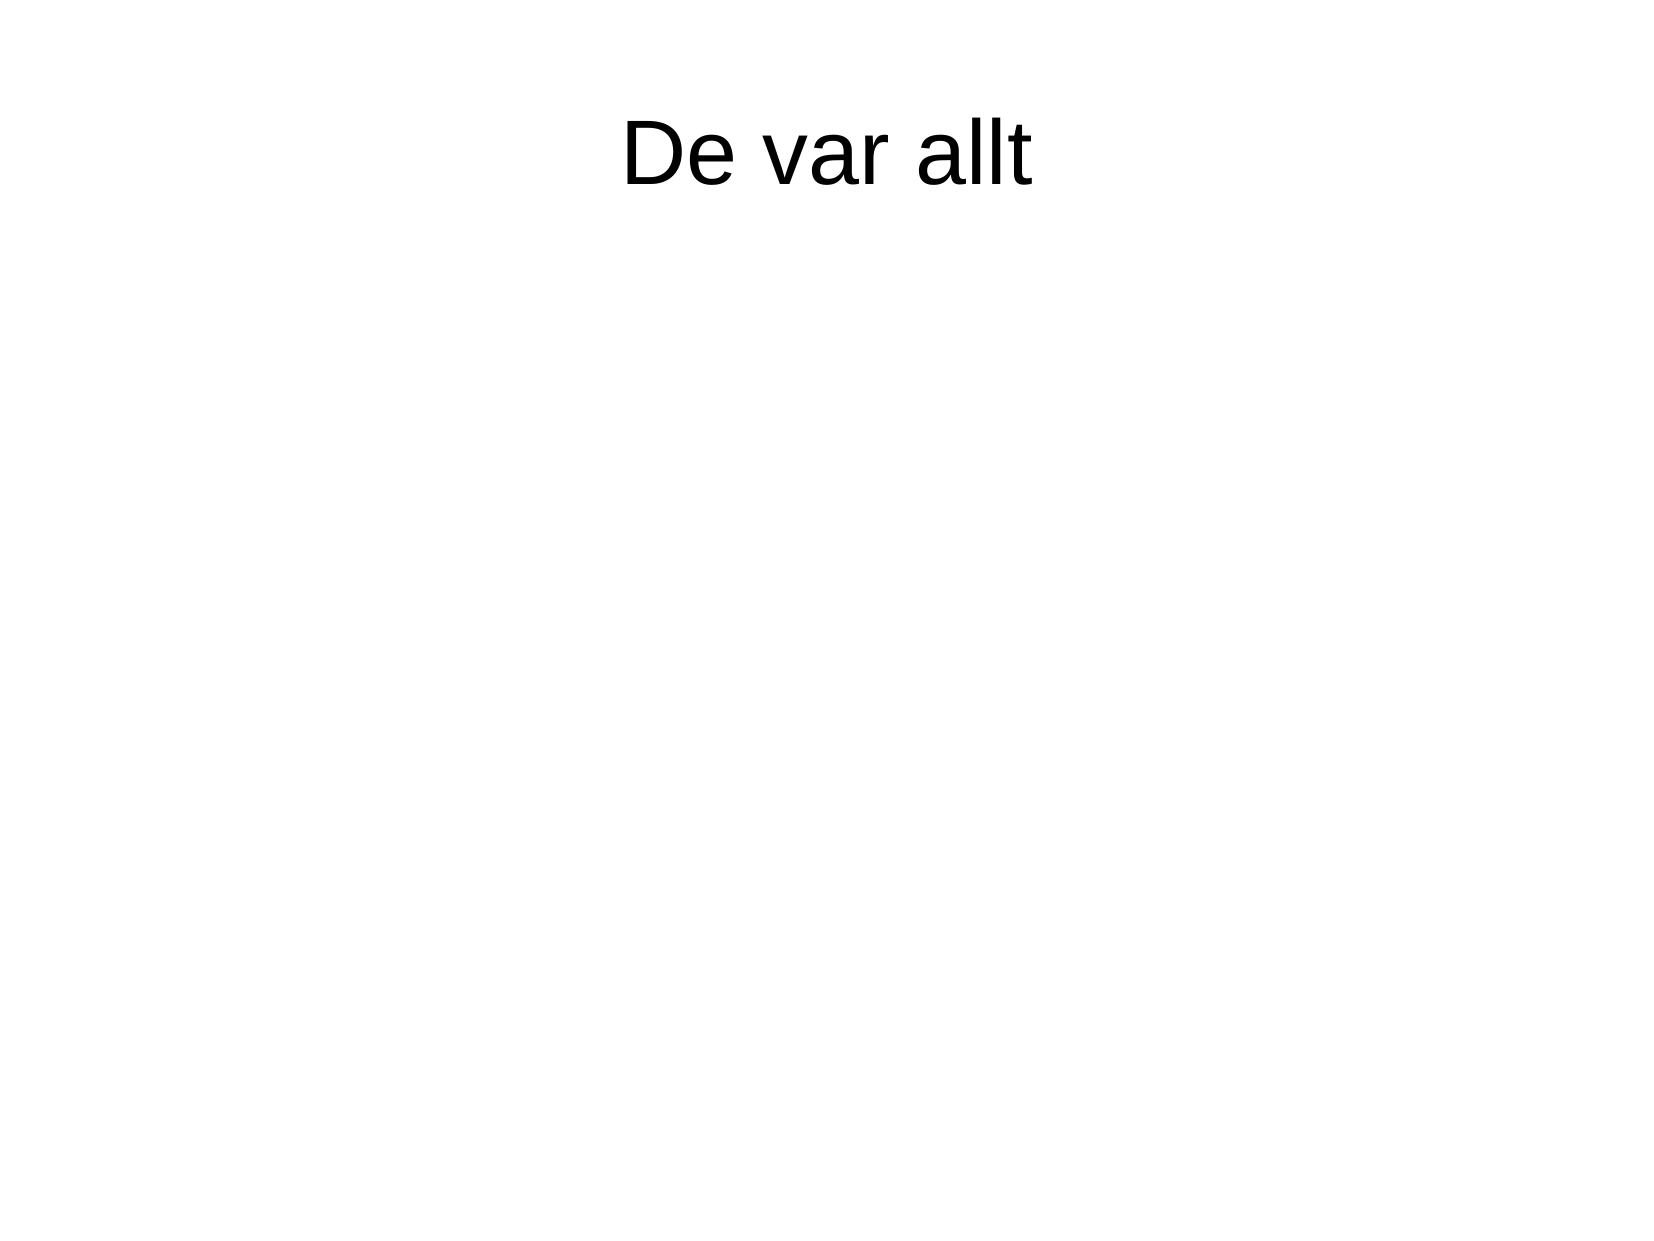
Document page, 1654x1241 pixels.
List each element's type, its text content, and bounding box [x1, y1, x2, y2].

title De var allt [82, 49, 1571, 257]
